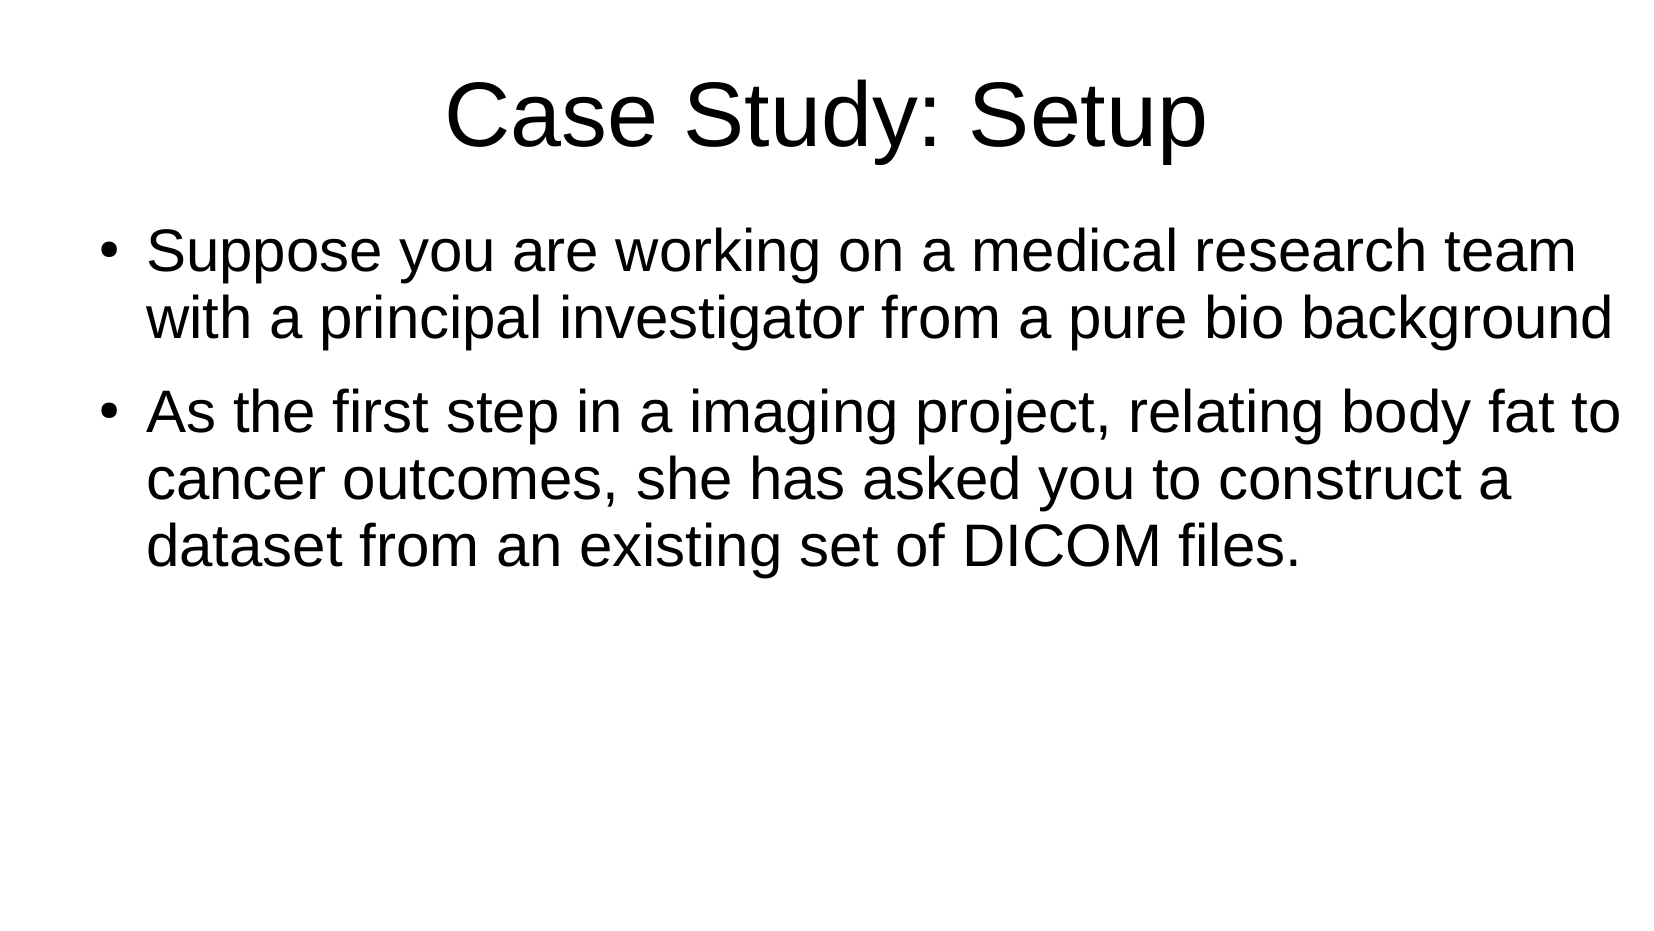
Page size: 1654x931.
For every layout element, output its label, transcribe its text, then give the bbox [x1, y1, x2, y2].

title Case Study: Setup [82, 37, 1571, 193]
list Suppose you are working on a medical research team with a principal investigator from a pure bio background As the first step in a imaging project, relating body fat to cancer outcomes, she has asked you to construct a dataset from an existing set of DICOM files. [82, 217, 1651, 676]
